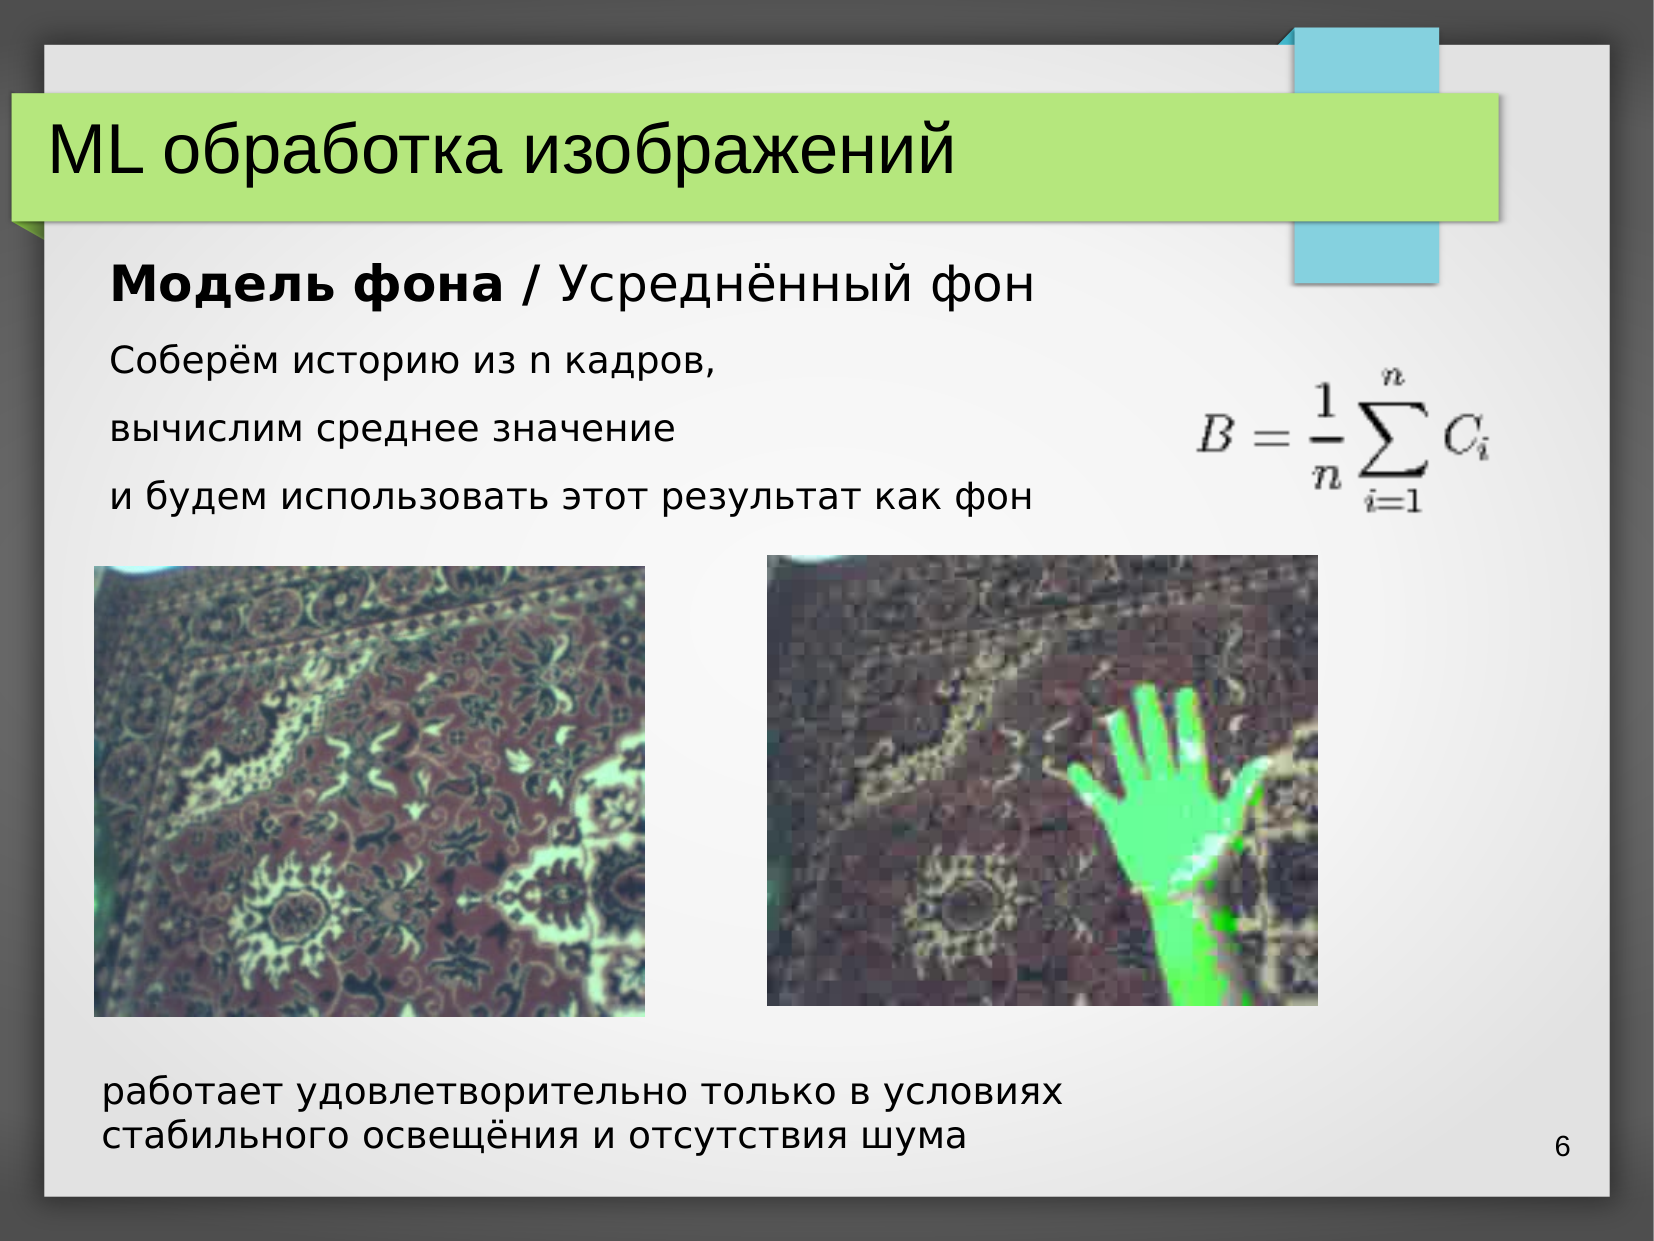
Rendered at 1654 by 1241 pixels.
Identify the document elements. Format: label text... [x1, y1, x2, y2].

picture [0, 0, 1654, 1241]
text_box работает удовлетворительно только в условиях стабильного освещёния и отсутствия шума [86, 1062, 1134, 1165]
text_box Модель фона / Усреднённый фон Соберём историю из n кадров, вычислим среднее значение и будем использовать этот результат как фон [94, 248, 1111, 527]
title ML обработка изображений [47, 109, 1501, 189]
